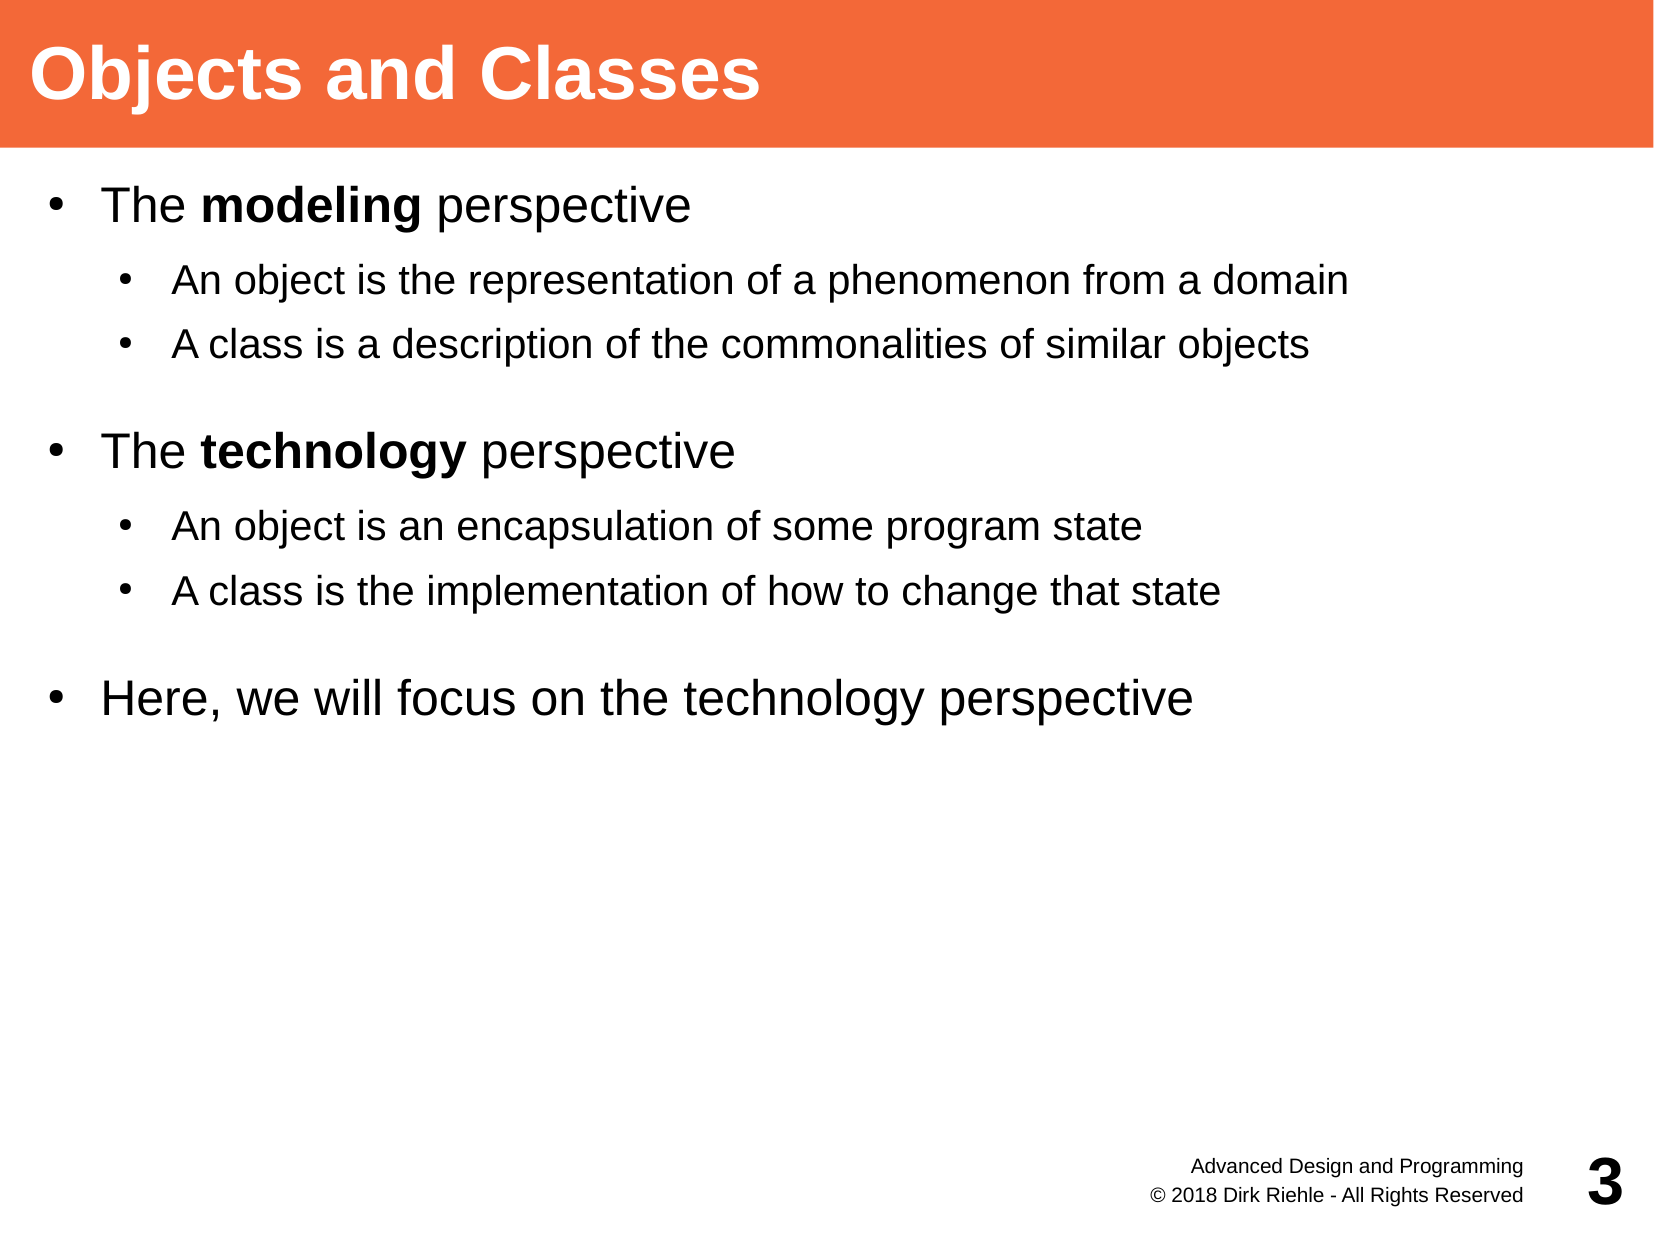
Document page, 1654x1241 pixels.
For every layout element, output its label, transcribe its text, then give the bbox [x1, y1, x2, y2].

list The modeling perspective An object is the representation of a phenomenon from a domain A class is a description of the commonalities of similar objects The technology perspective An object is an encapsulation of some program state A class is the implementation of how to change that state Here, we will focus on the technology perspective [29, 177, 1625, 1063]
title Objects and Classes [0, 0, 1654, 148]
